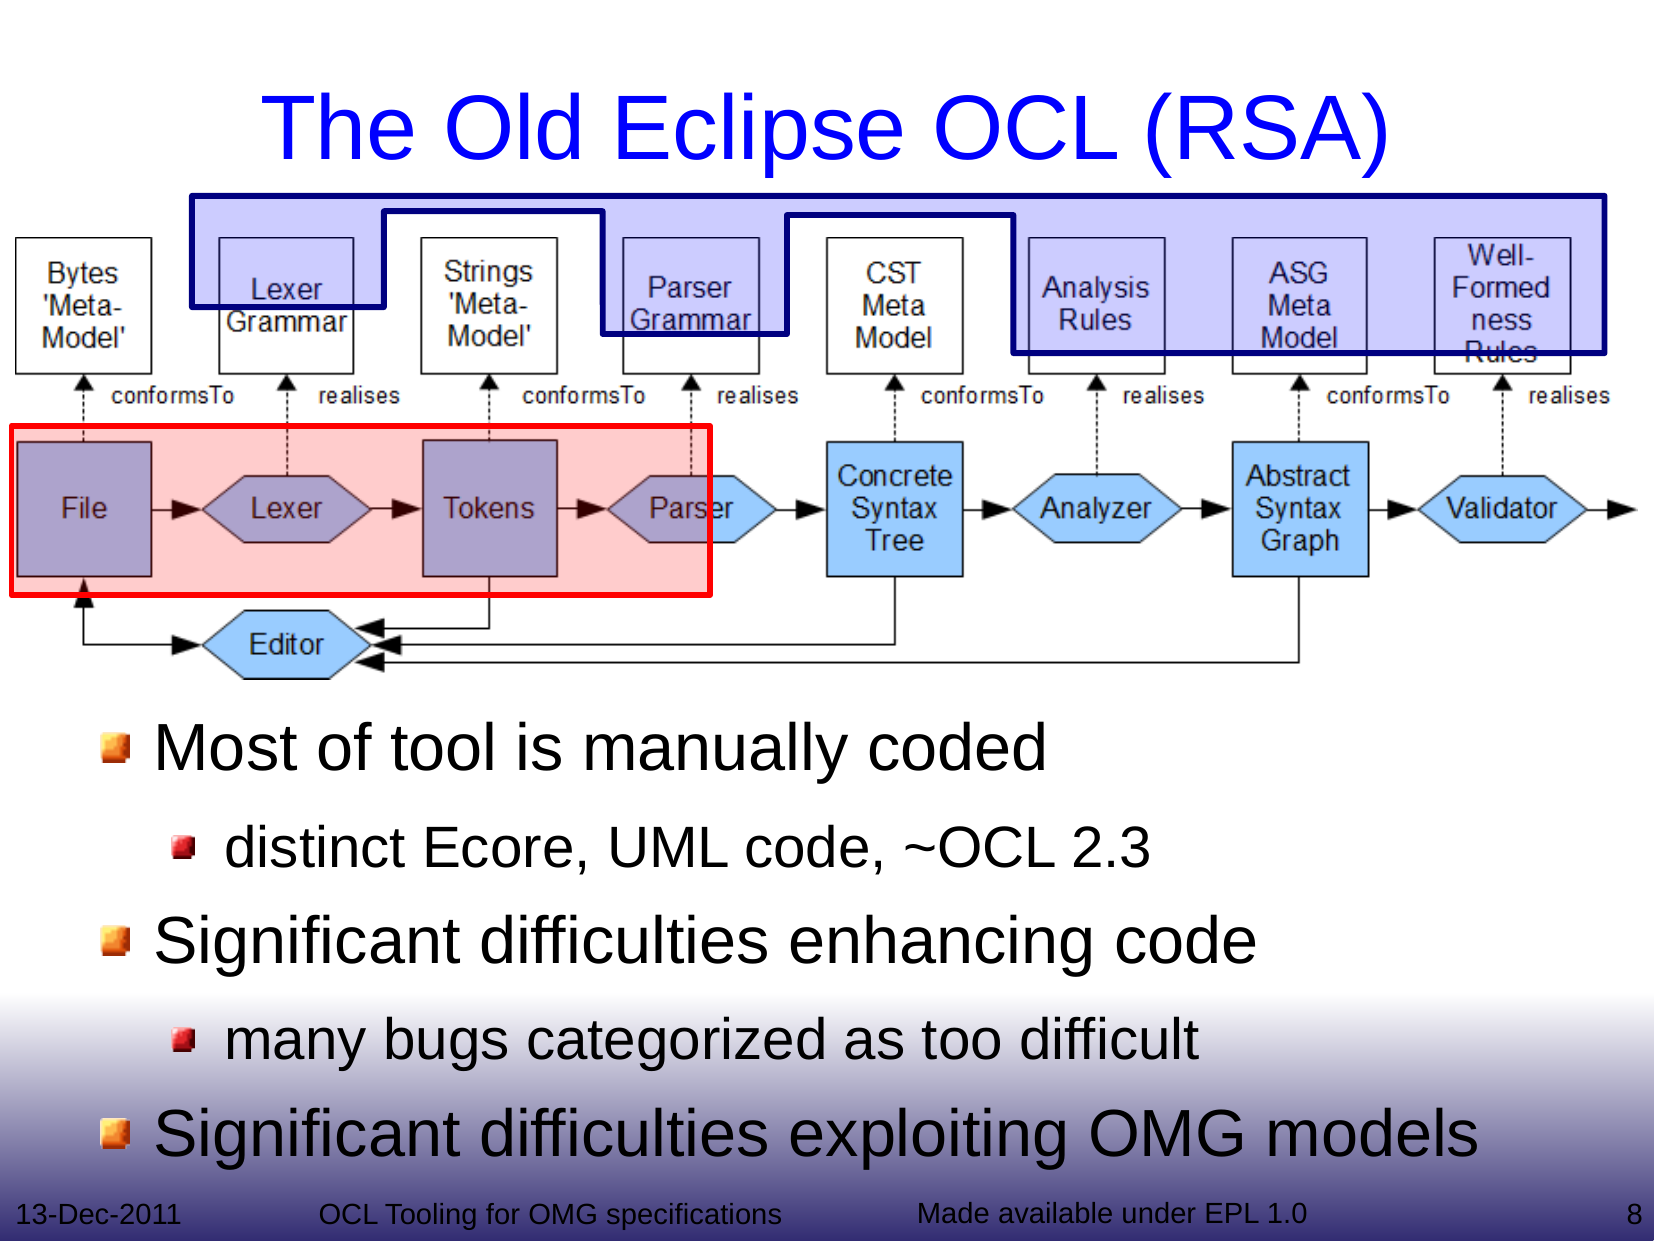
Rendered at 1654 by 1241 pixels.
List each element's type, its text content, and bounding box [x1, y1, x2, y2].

title The Old Eclipse OCL (RSA) [82, 56, 1571, 200]
picture [15, 237, 1638, 680]
text_box [12, 426, 710, 595]
list Most of tool is manually coded distinct Ecore, UML code, ~OCL 2.3 Significant difficulties enhancing code many bugs categorized as too difficult Significant difficulties exploiting OMG models [82, 710, 1571, 1179]
text_box [191, 195, 1605, 354]
